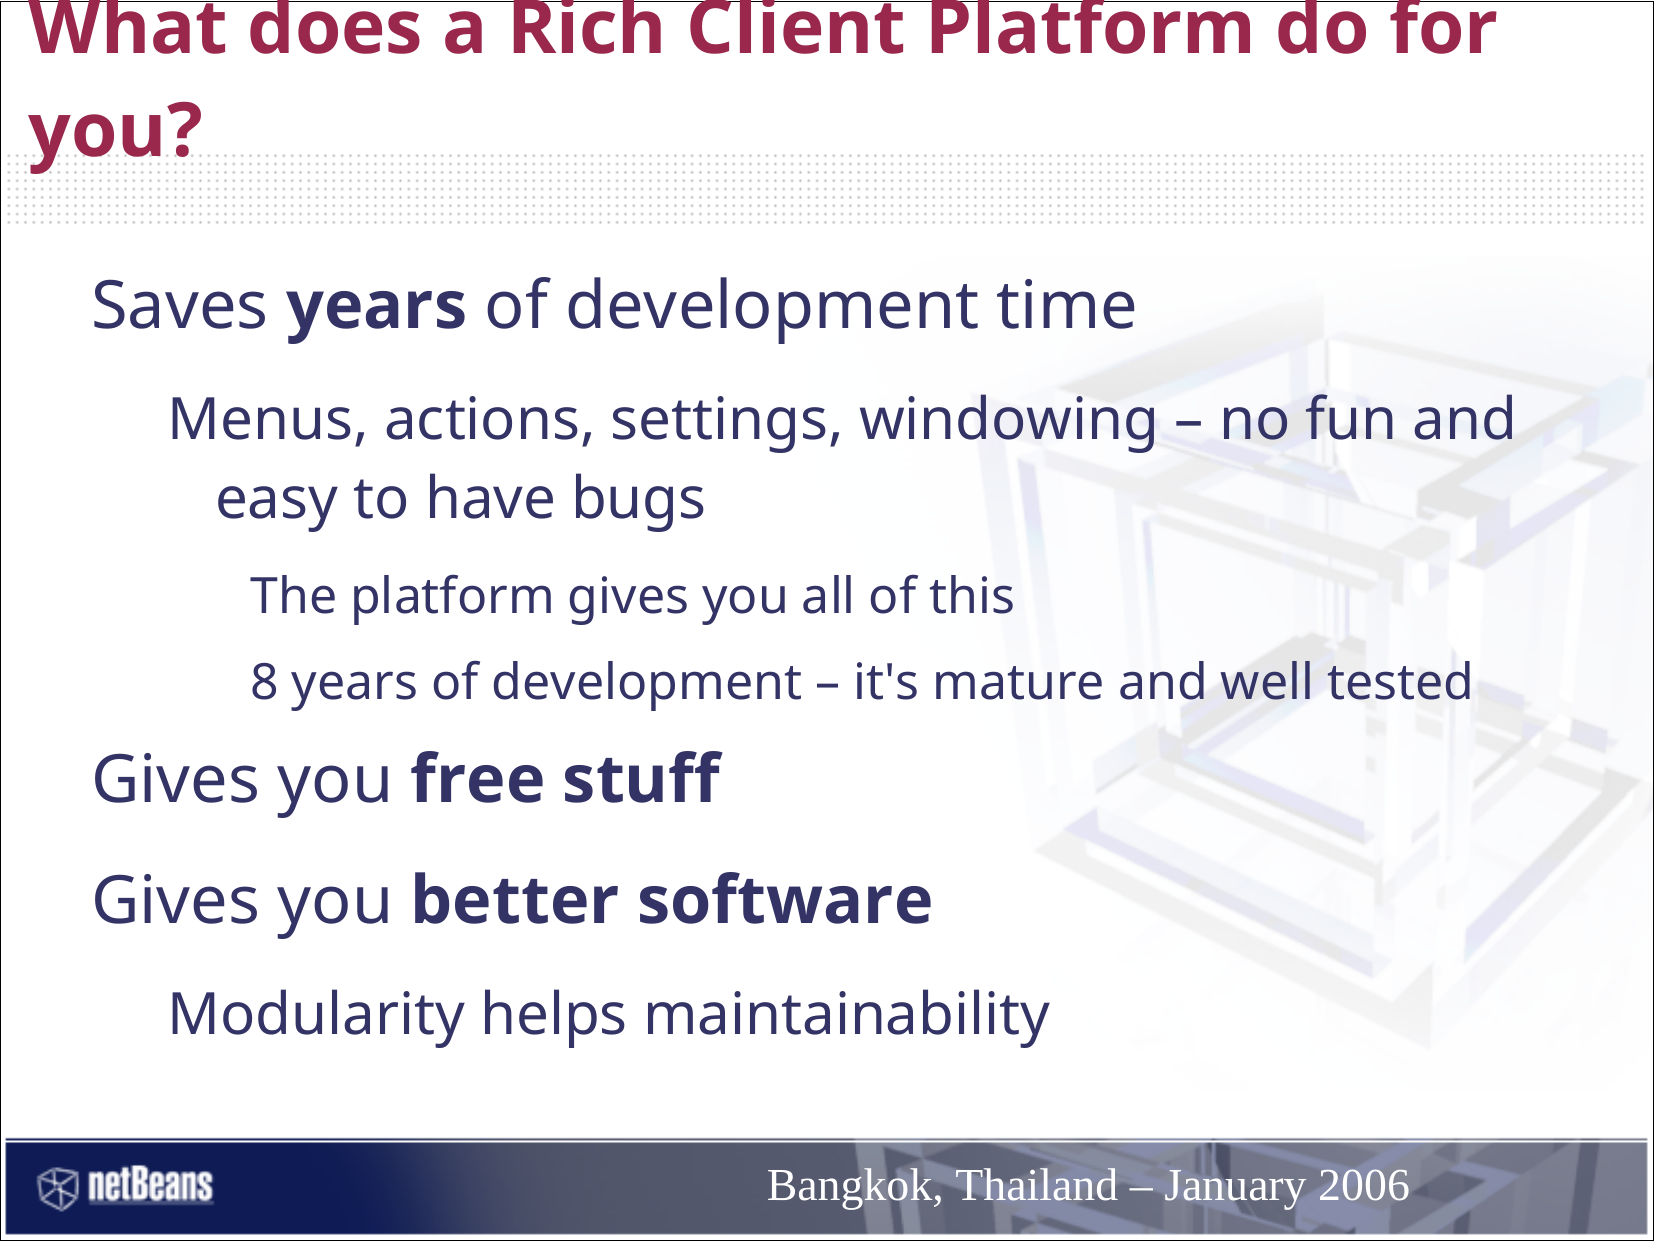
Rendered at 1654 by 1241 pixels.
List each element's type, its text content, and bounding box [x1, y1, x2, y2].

list Saves years of development time Menus, actions, settings, windowing – no fun and easy to have bugs The platform gives you all of this 8 years of development – it's mature and well tested Gives you free stuff Gives you better software Modularity helps maintainability [73, 257, 1574, 1127]
title What does a Rich Client Platform do for you? [28, 0, 1619, 152]
picture [1, 2, 1653, 1240]
